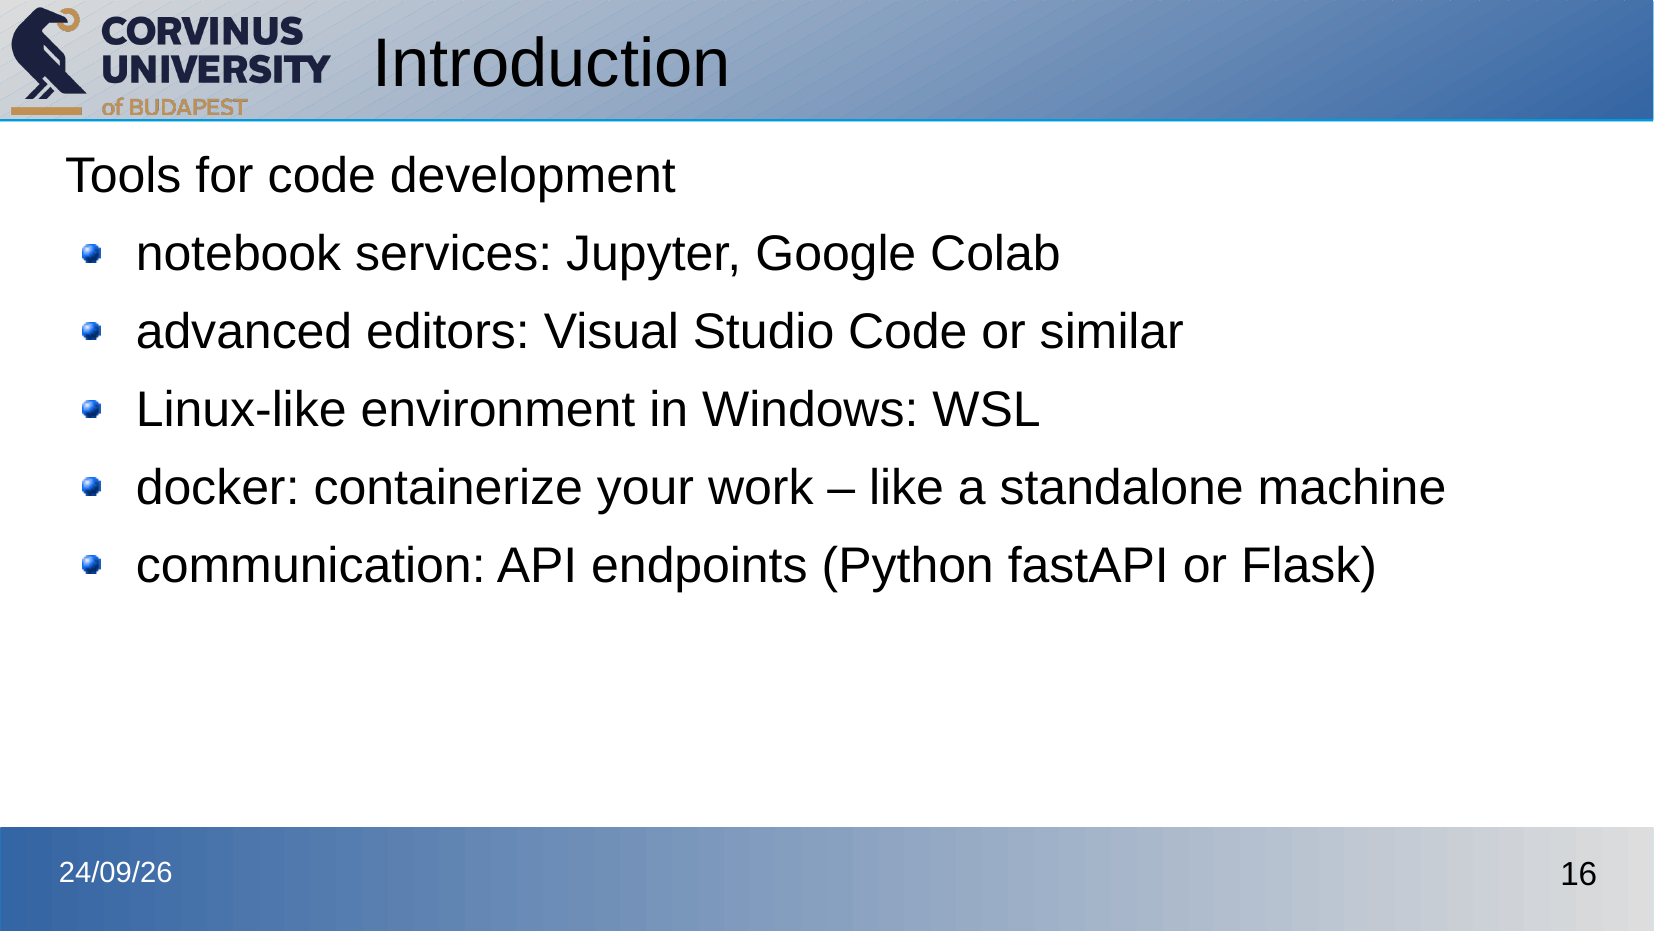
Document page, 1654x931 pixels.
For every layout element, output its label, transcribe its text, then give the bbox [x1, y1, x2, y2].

picture [11, 7, 331, 115]
title Introduction [372, 23, 1625, 103]
list Tools for code development notebook services: Jupyter, Google Colab advanced editors: Visual Studio Code or similar Linux-like environment in Windows: WSL docker: containerize your work – like a standalone machine communication: API endpoints (Python fastAPI or Flask) [64, 147, 1601, 739]
